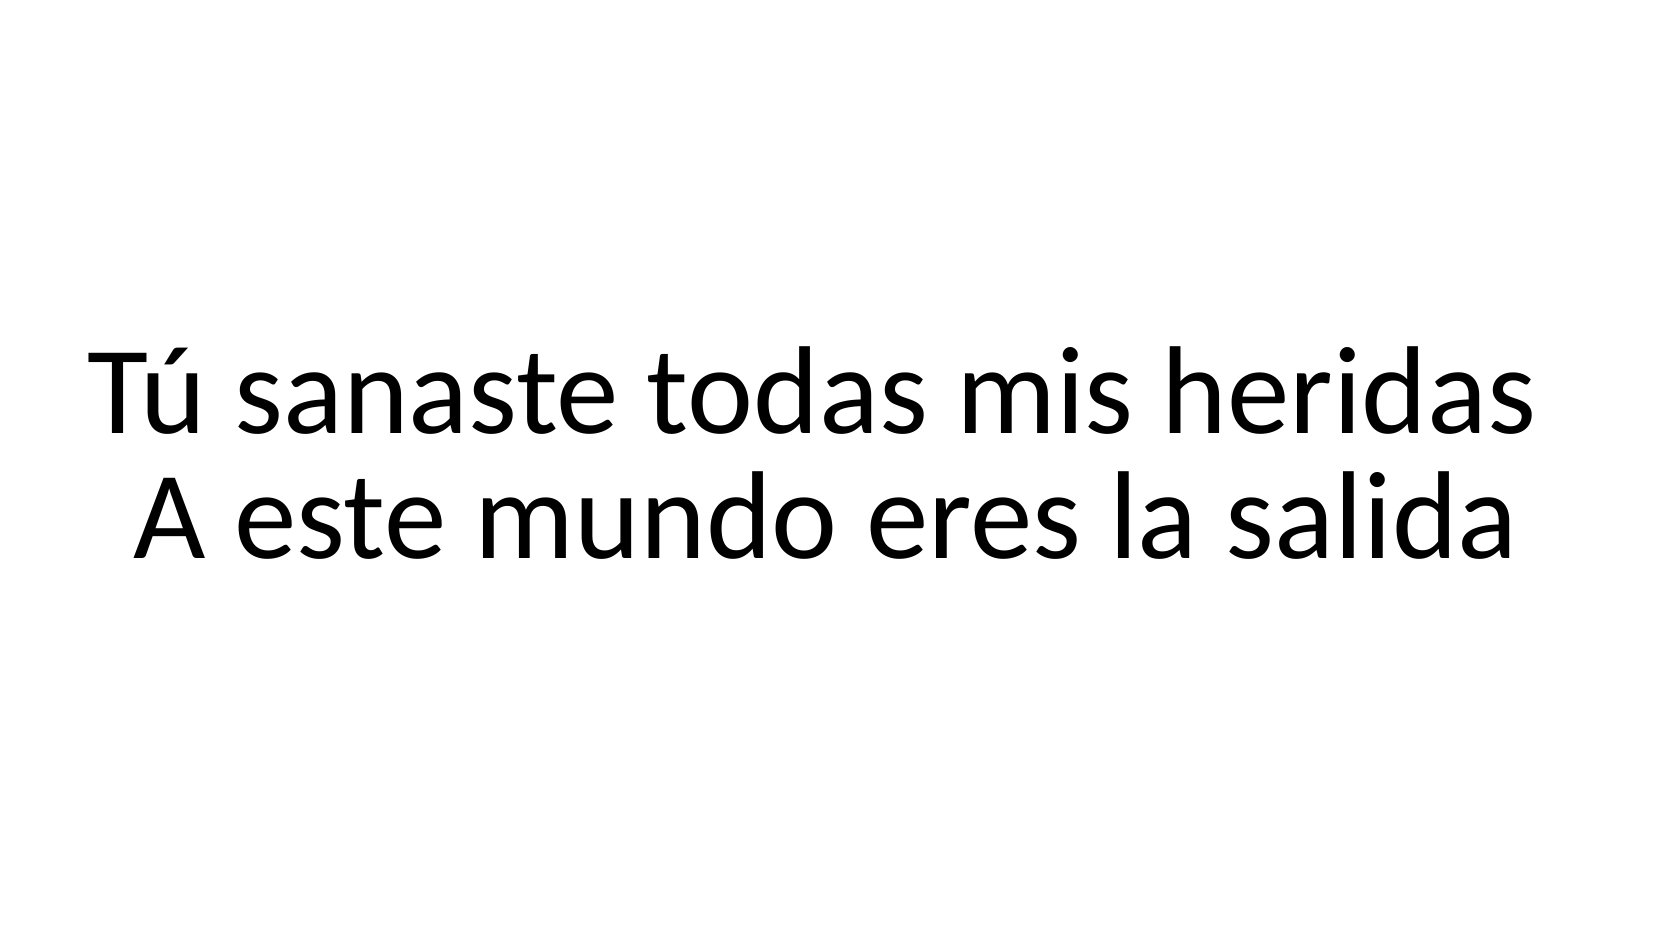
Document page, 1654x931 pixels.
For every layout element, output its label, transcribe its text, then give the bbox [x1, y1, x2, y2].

title Tú sanaste todas mis heridas A este mundo eres la salida [0, 0, 1654, 931]
